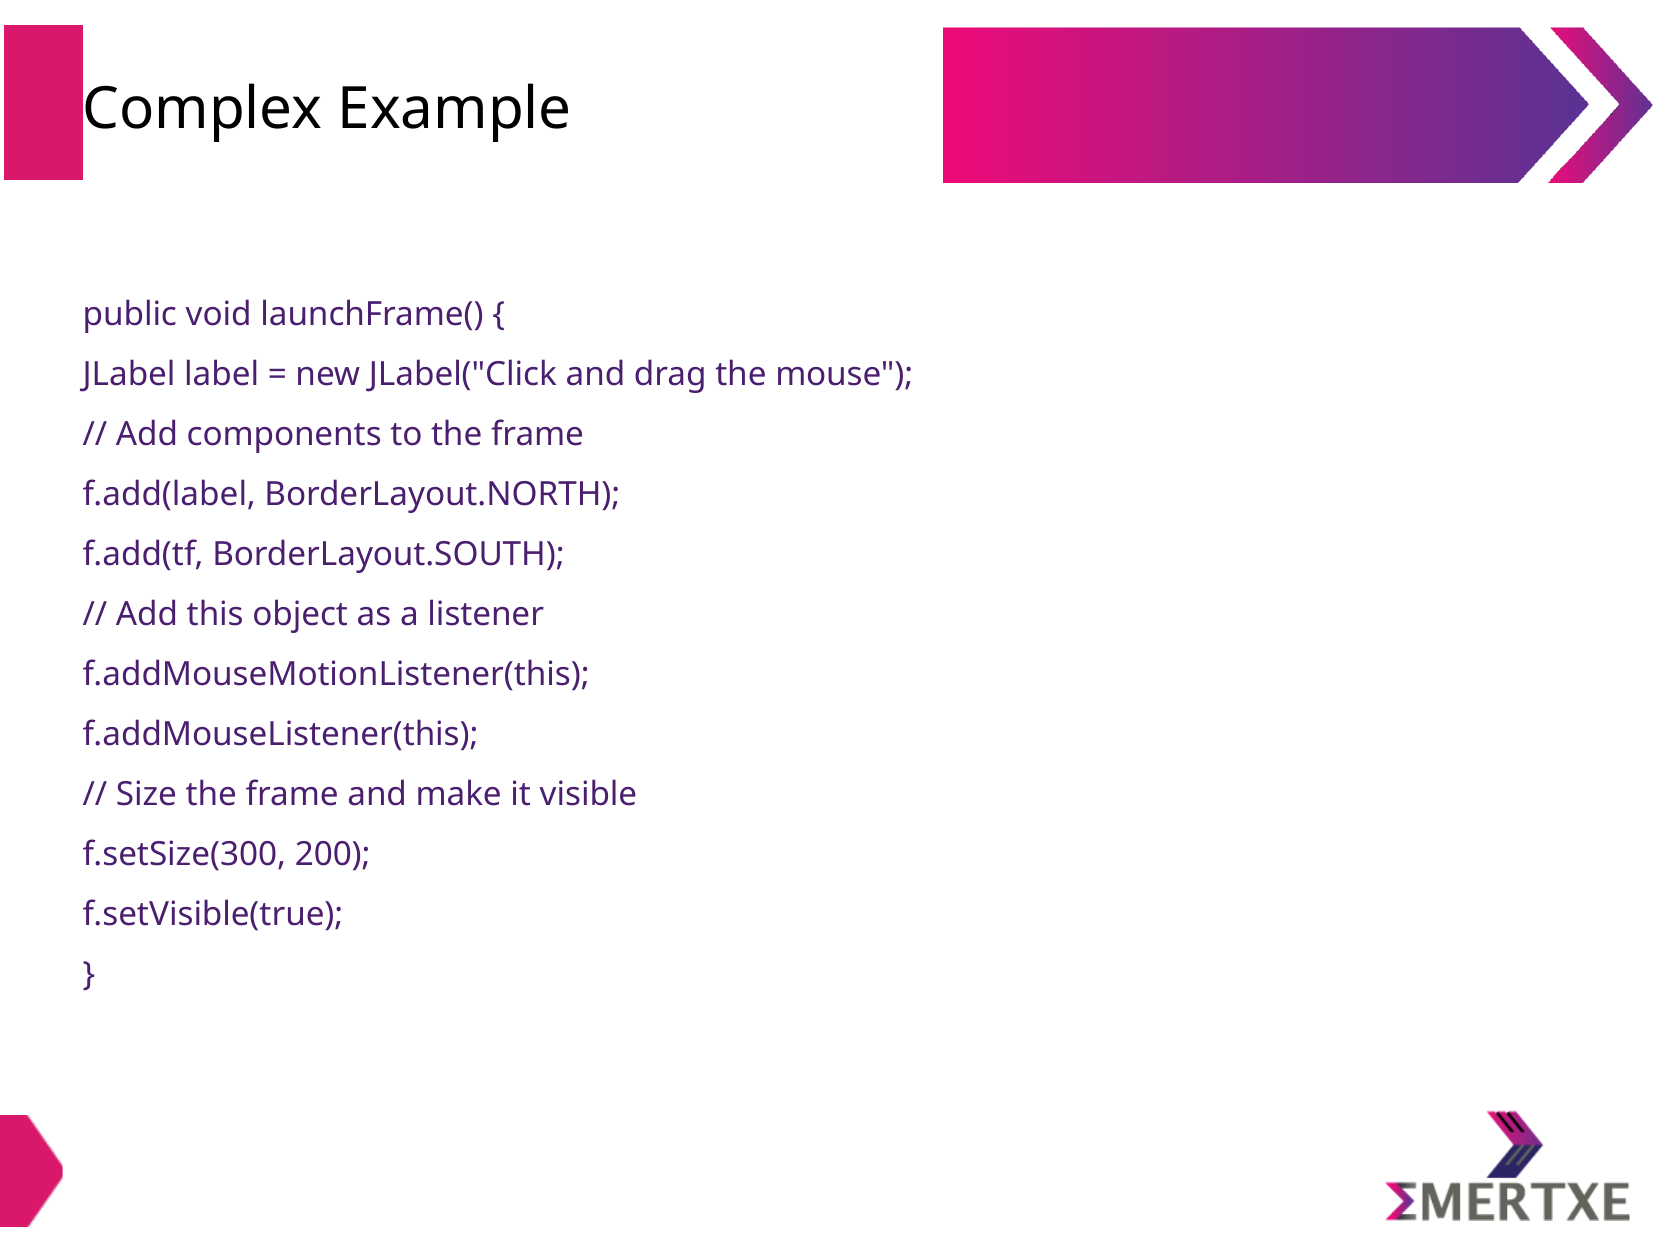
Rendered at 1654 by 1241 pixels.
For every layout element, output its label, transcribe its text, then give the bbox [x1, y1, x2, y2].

list public void launchFrame() { JLabel label = new JLabel("Click and drag the mouse"); // Add components to the frame f.add(label, BorderLayout.NORTH); f.add(tf, BorderLayout.SOUTH); // Add this object as a listener f.addMouseMotionListener(this); f.addMouseListener(this); // Size the frame and make it visible f.setSize(300, 200); f.setVisible(true); } [82, 290, 1571, 1010]
picture [1571, 27, 1653, 183]
picture [1385, 1107, 1631, 1221]
title Complex Example [82, 2, 1571, 210]
